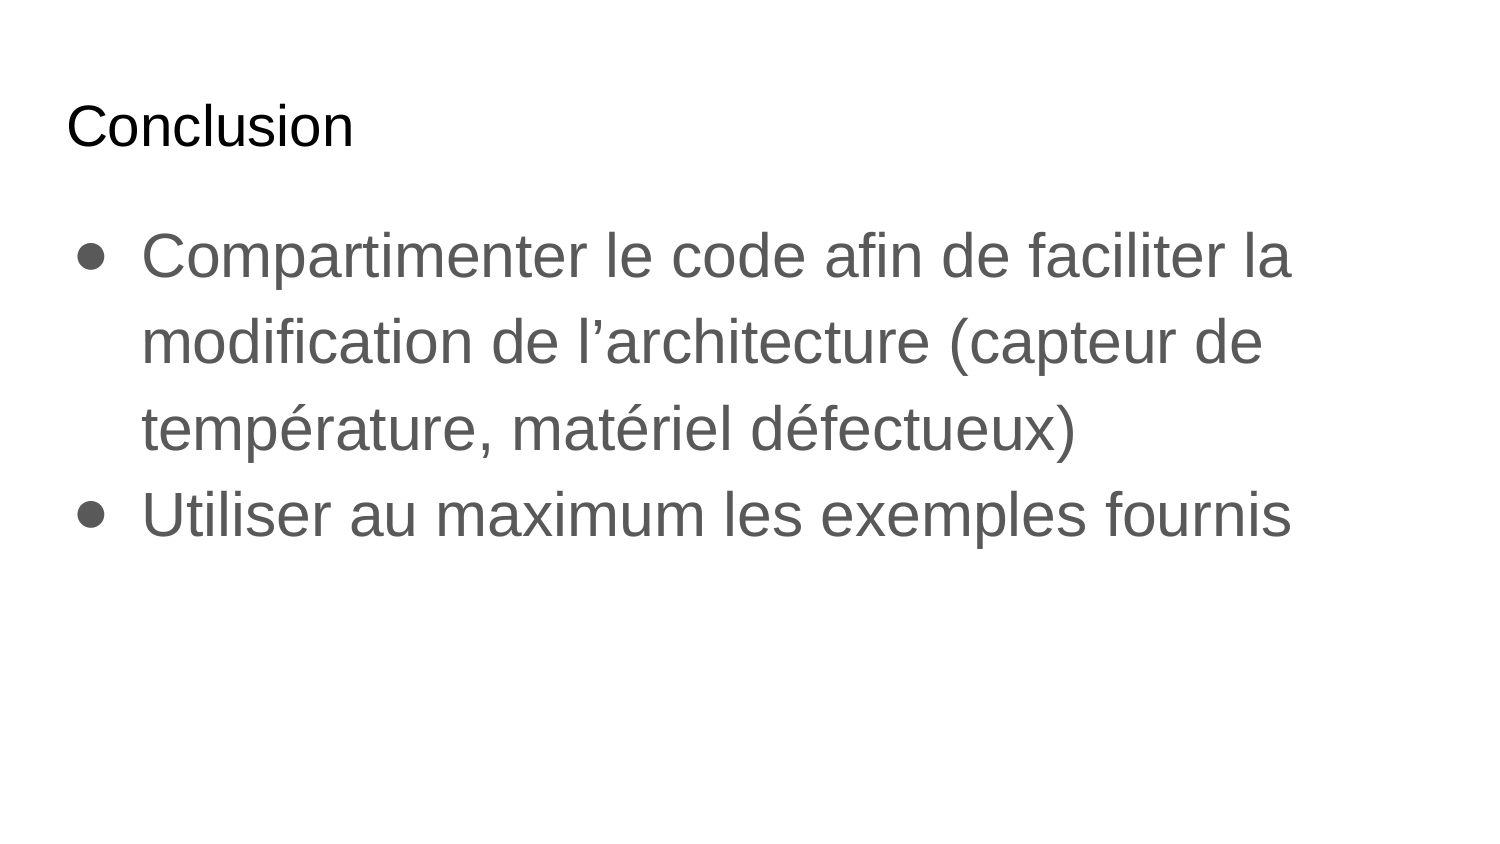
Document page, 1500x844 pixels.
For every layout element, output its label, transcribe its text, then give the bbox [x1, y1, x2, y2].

title Conclusion [51, 72, 1449, 167]
list Compartimenter le code afin de faciliter la modification de l’architecture (capteur de température, matériel défectueux) Utiliser au maximum les exemples fournis [51, 189, 1449, 750]
